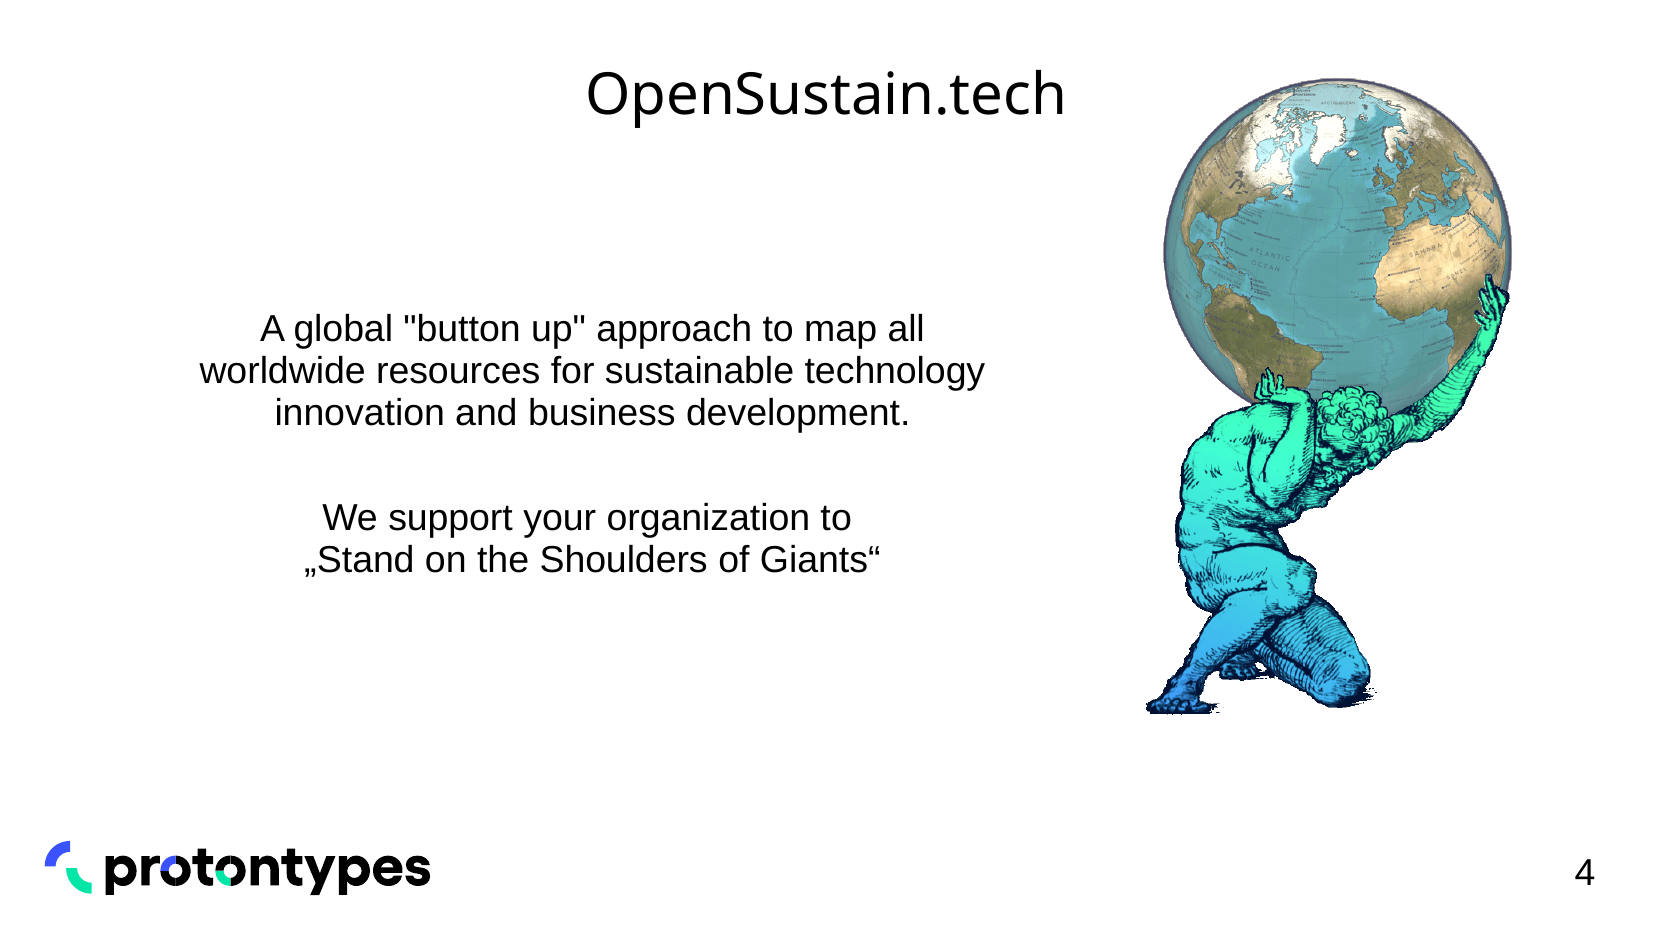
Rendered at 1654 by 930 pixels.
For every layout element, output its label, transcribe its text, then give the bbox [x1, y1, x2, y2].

picture [1140, 75, 1524, 716]
text_box A global "button up" approach to map all worldwide resources for sustainable technology innovation and business development. [180, 300, 1006, 441]
text_box We support your organization to „Stand on the Shoulders of Giants“ [180, 489, 1006, 589]
title OpenSustain.tech [82, 36, 1571, 148]
